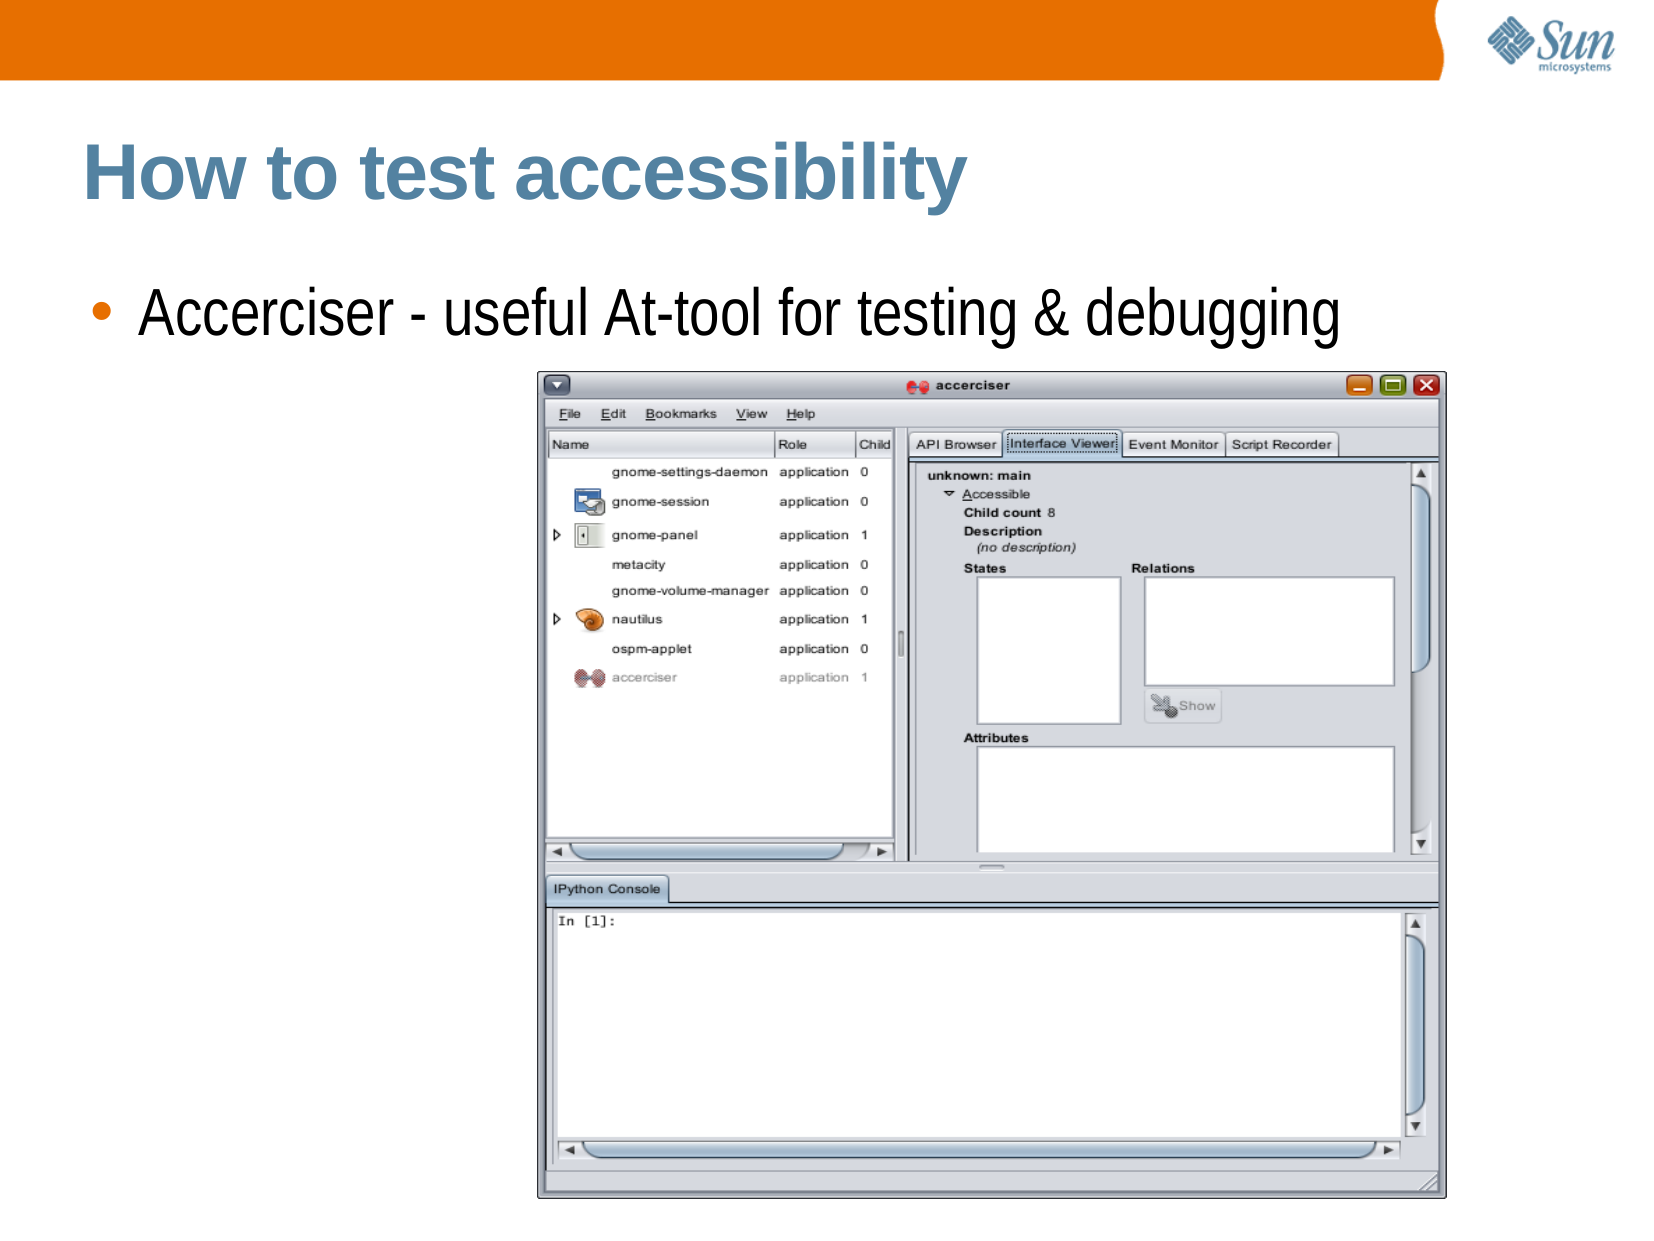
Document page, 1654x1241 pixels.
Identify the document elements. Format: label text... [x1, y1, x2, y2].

picture [0, 0, 1654, 83]
list Accerciser - useful At-tool for testing & debugging [71, 283, 1545, 1121]
title How to test accessibility [82, 135, 1585, 251]
picture [537, 371, 1447, 1199]
